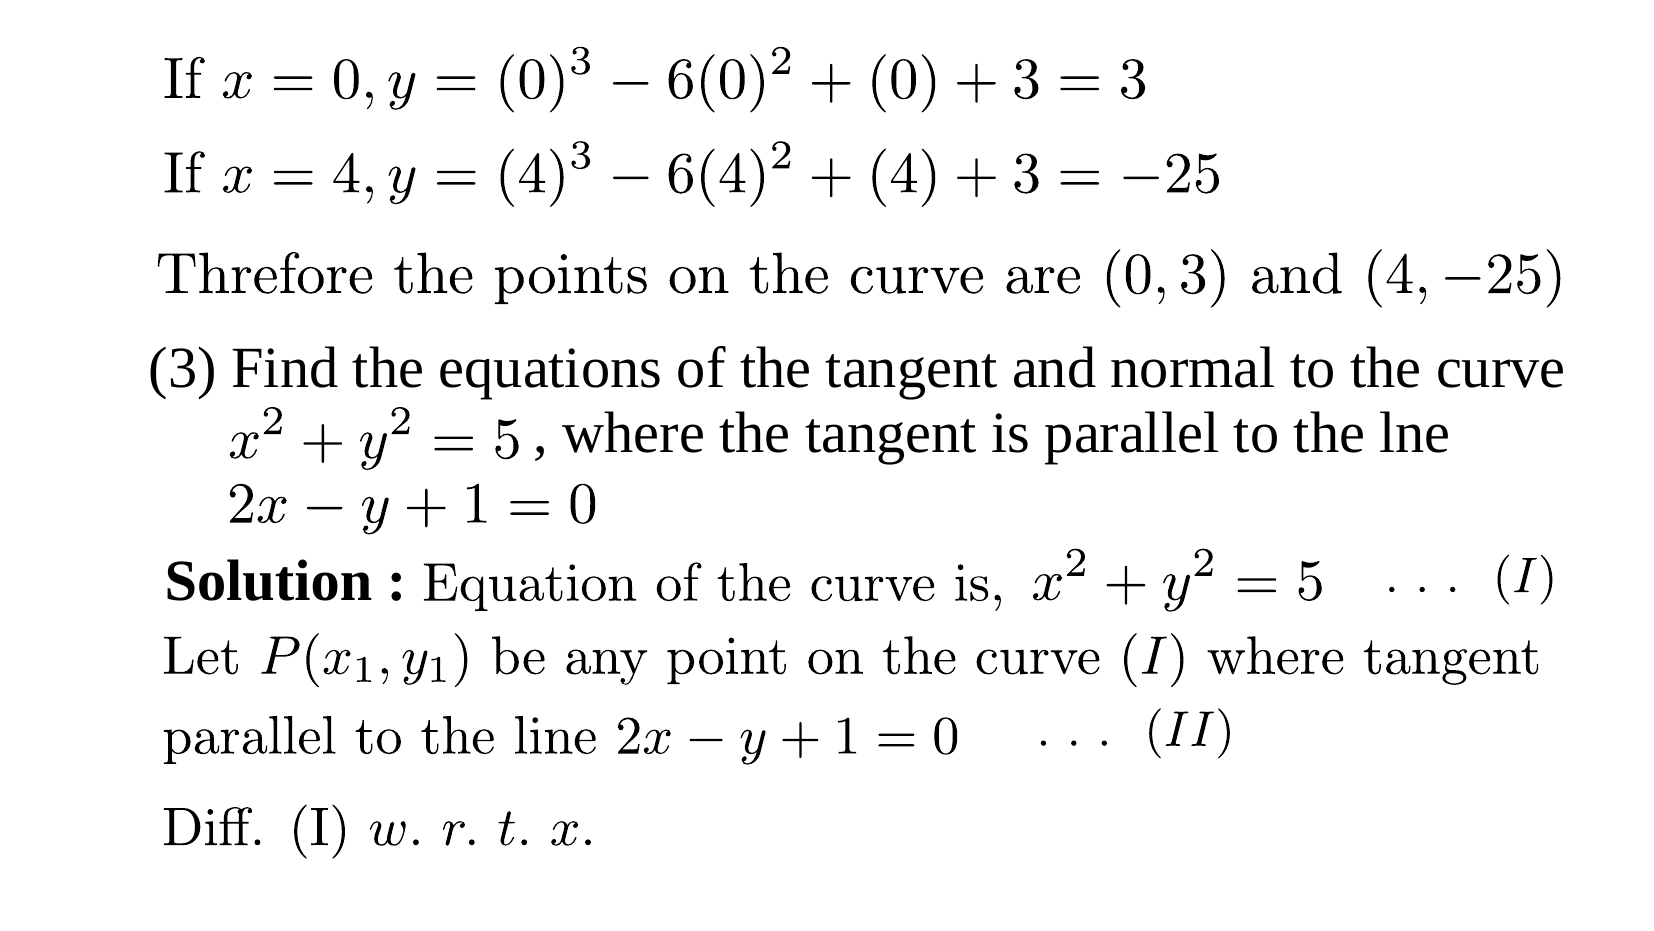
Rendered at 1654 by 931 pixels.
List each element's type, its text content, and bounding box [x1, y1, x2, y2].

text_box [229, 483, 596, 535]
text_box [164, 46, 1146, 113]
text_box [163, 715, 958, 765]
text_box [1032, 548, 1322, 612]
text_box [423, 562, 1001, 612]
text_box [229, 406, 519, 470]
title (3) Find the equations of the tangent and normal to the curve , where the tangent is parallel to the lne Solution : [47, 37, 1607, 898]
text_box [1038, 708, 1230, 759]
text_box [1387, 554, 1553, 605]
text_box [163, 804, 591, 859]
text_box [157, 249, 1561, 308]
text_box [163, 633, 1539, 688]
text_box [164, 141, 1220, 207]
